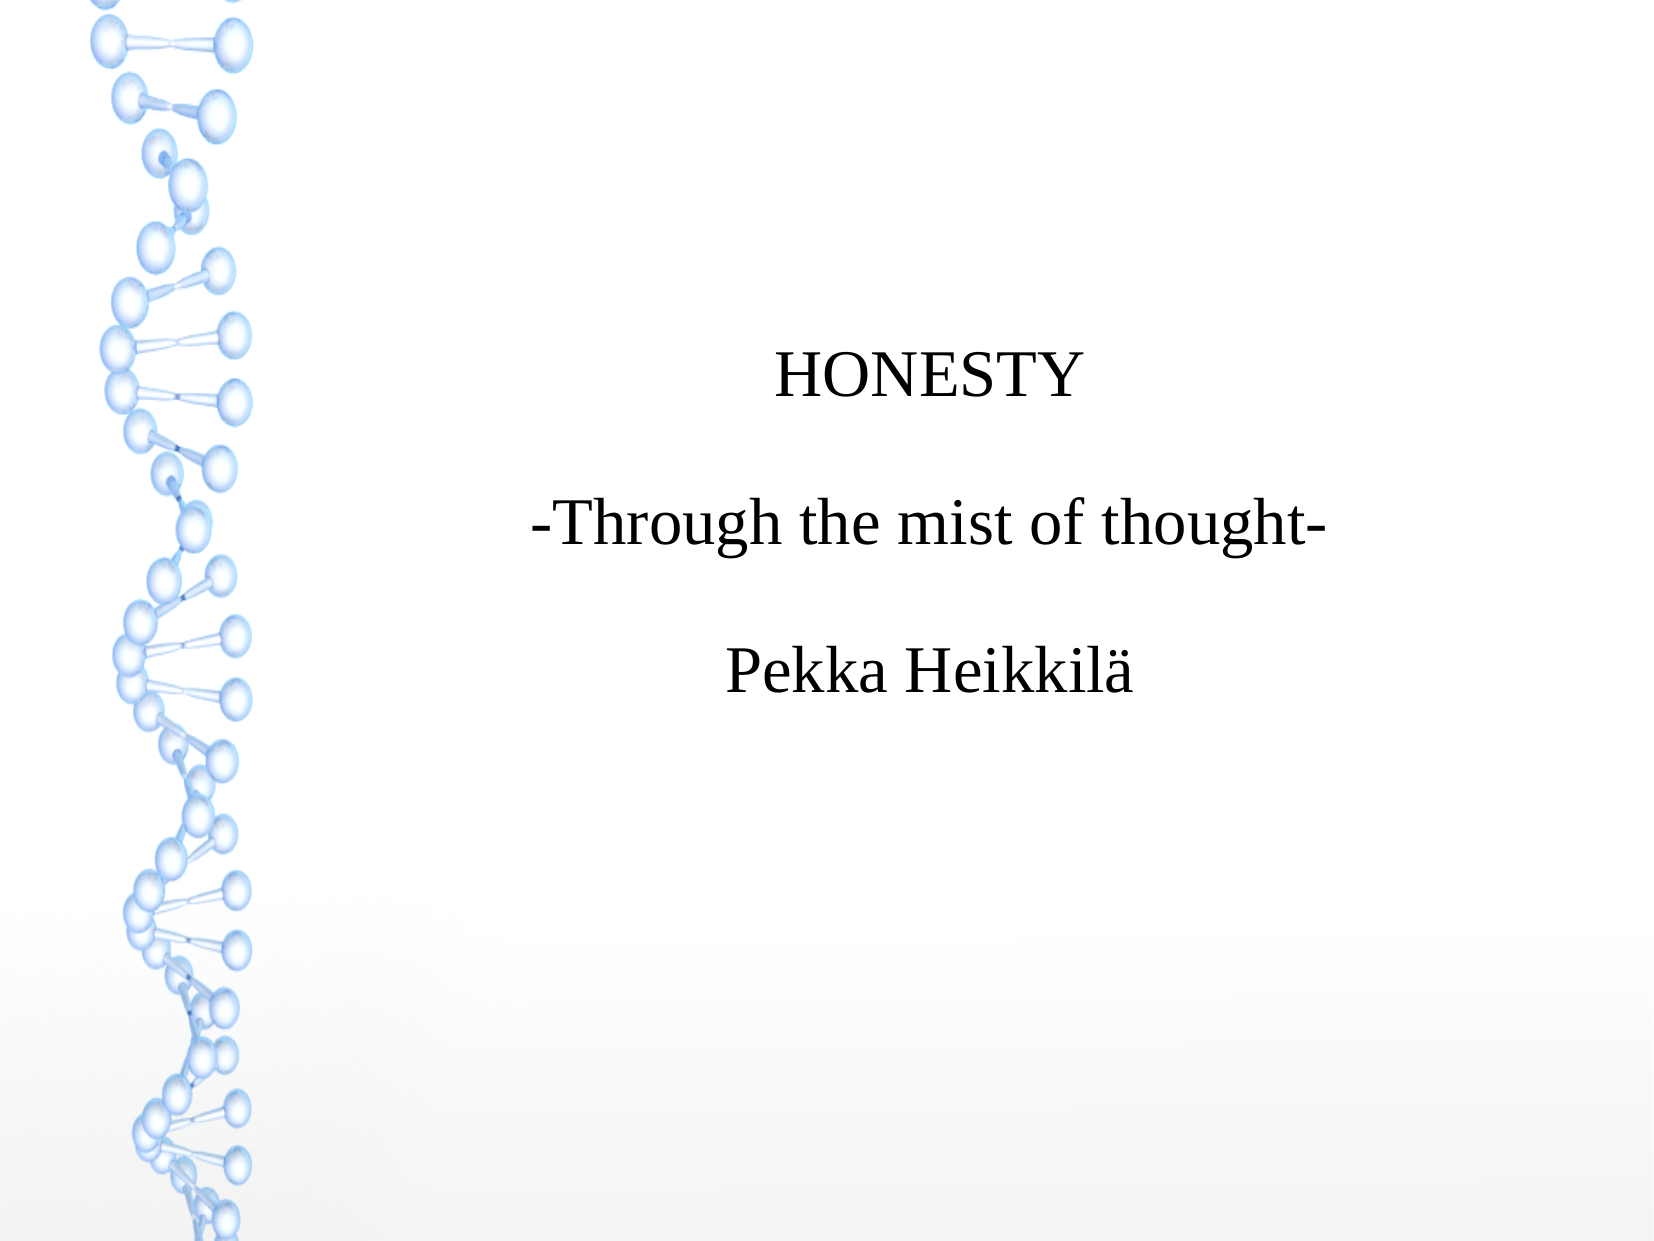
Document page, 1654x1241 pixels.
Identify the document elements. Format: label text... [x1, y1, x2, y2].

picture [0, 0, 1654, 1241]
subtitle HONESTY -Through the mist of thought- Pekka Heikkilä [265, 47, 1595, 997]
